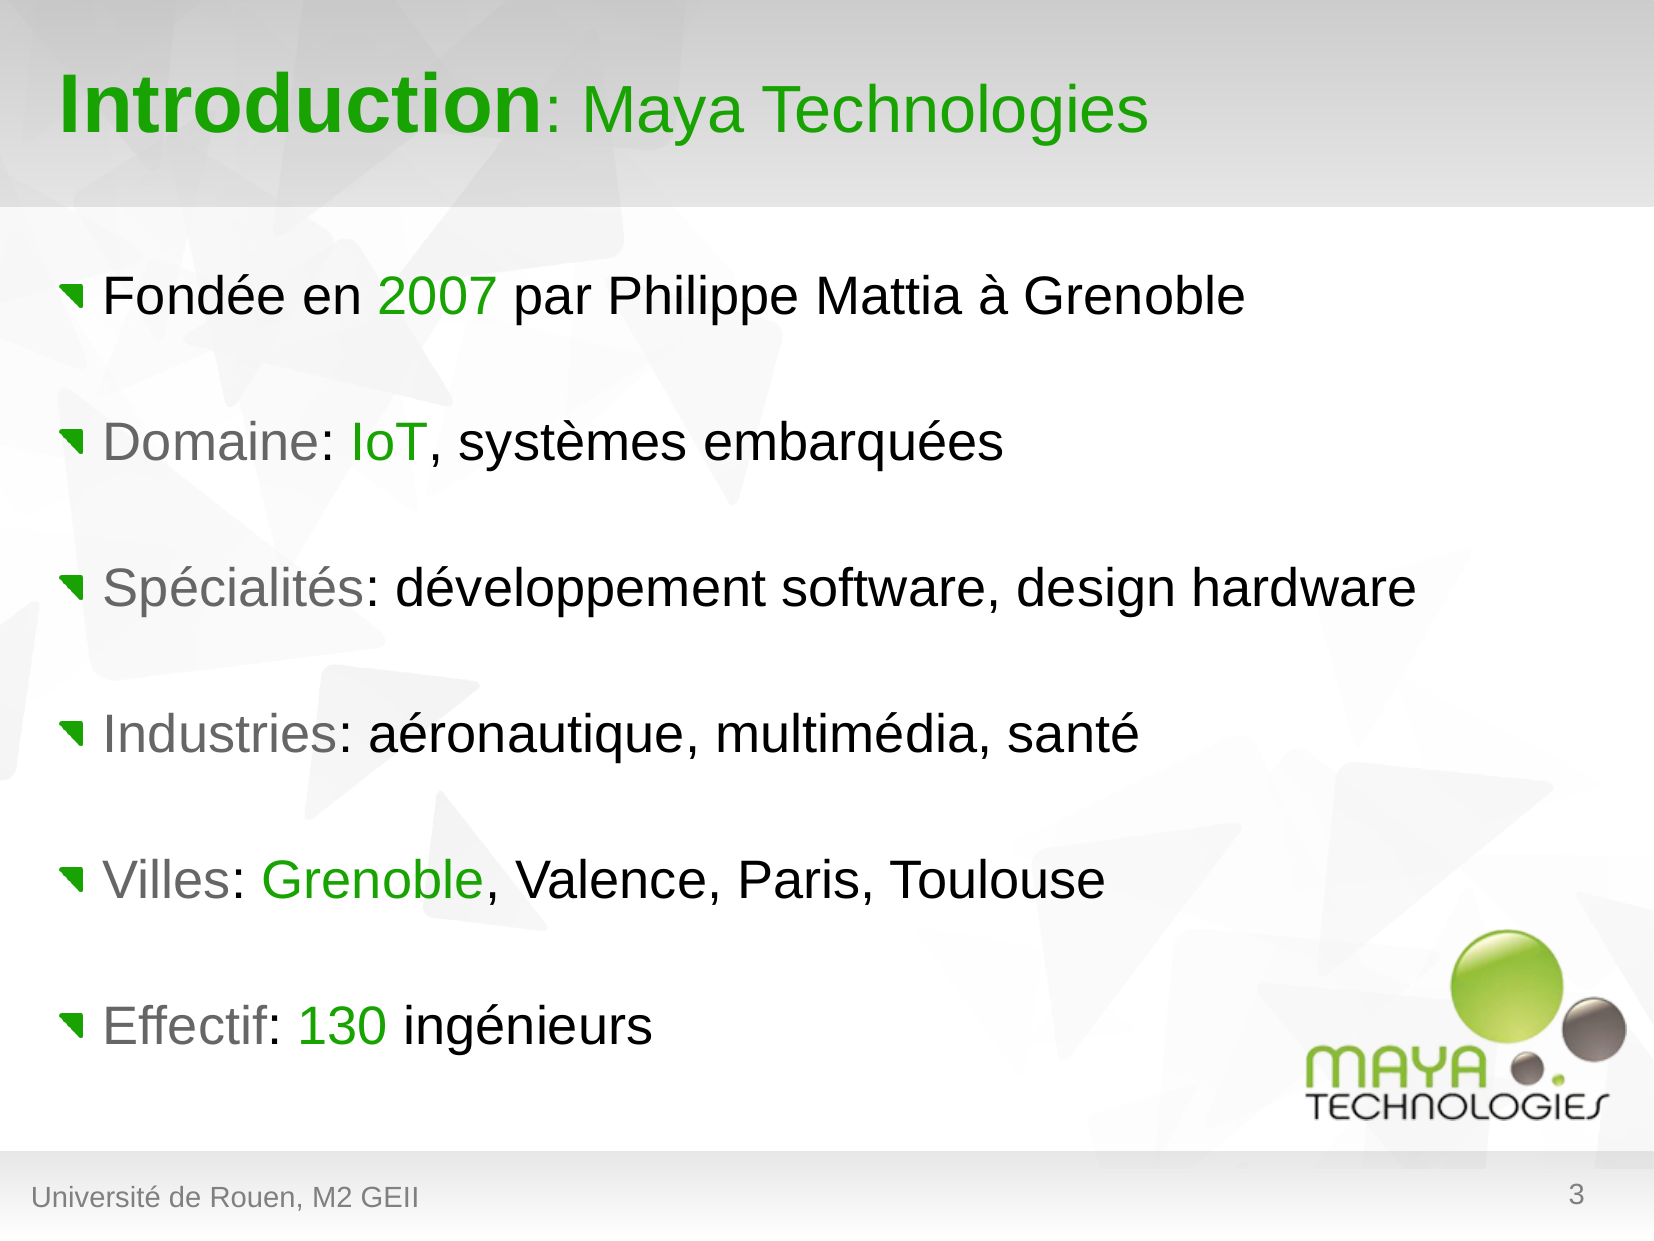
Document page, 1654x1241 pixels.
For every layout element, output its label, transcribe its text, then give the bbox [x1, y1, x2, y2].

picture [915, 548, 1654, 1169]
picture [0, 0, 783, 931]
list Fondée en 2007 par Philippe Mattia à Grenoble Domaine: IoT, systèmes embarquées Spécialités: développement software, design hardware Industries: aéronautique, multimédia, santé Villes: Grenoble, Valence, Paris, Toulouse Effectif: 130 ingénieurs [59, 265, 1595, 1059]
title Introduction: Maya Technologies [59, 29, 1595, 178]
